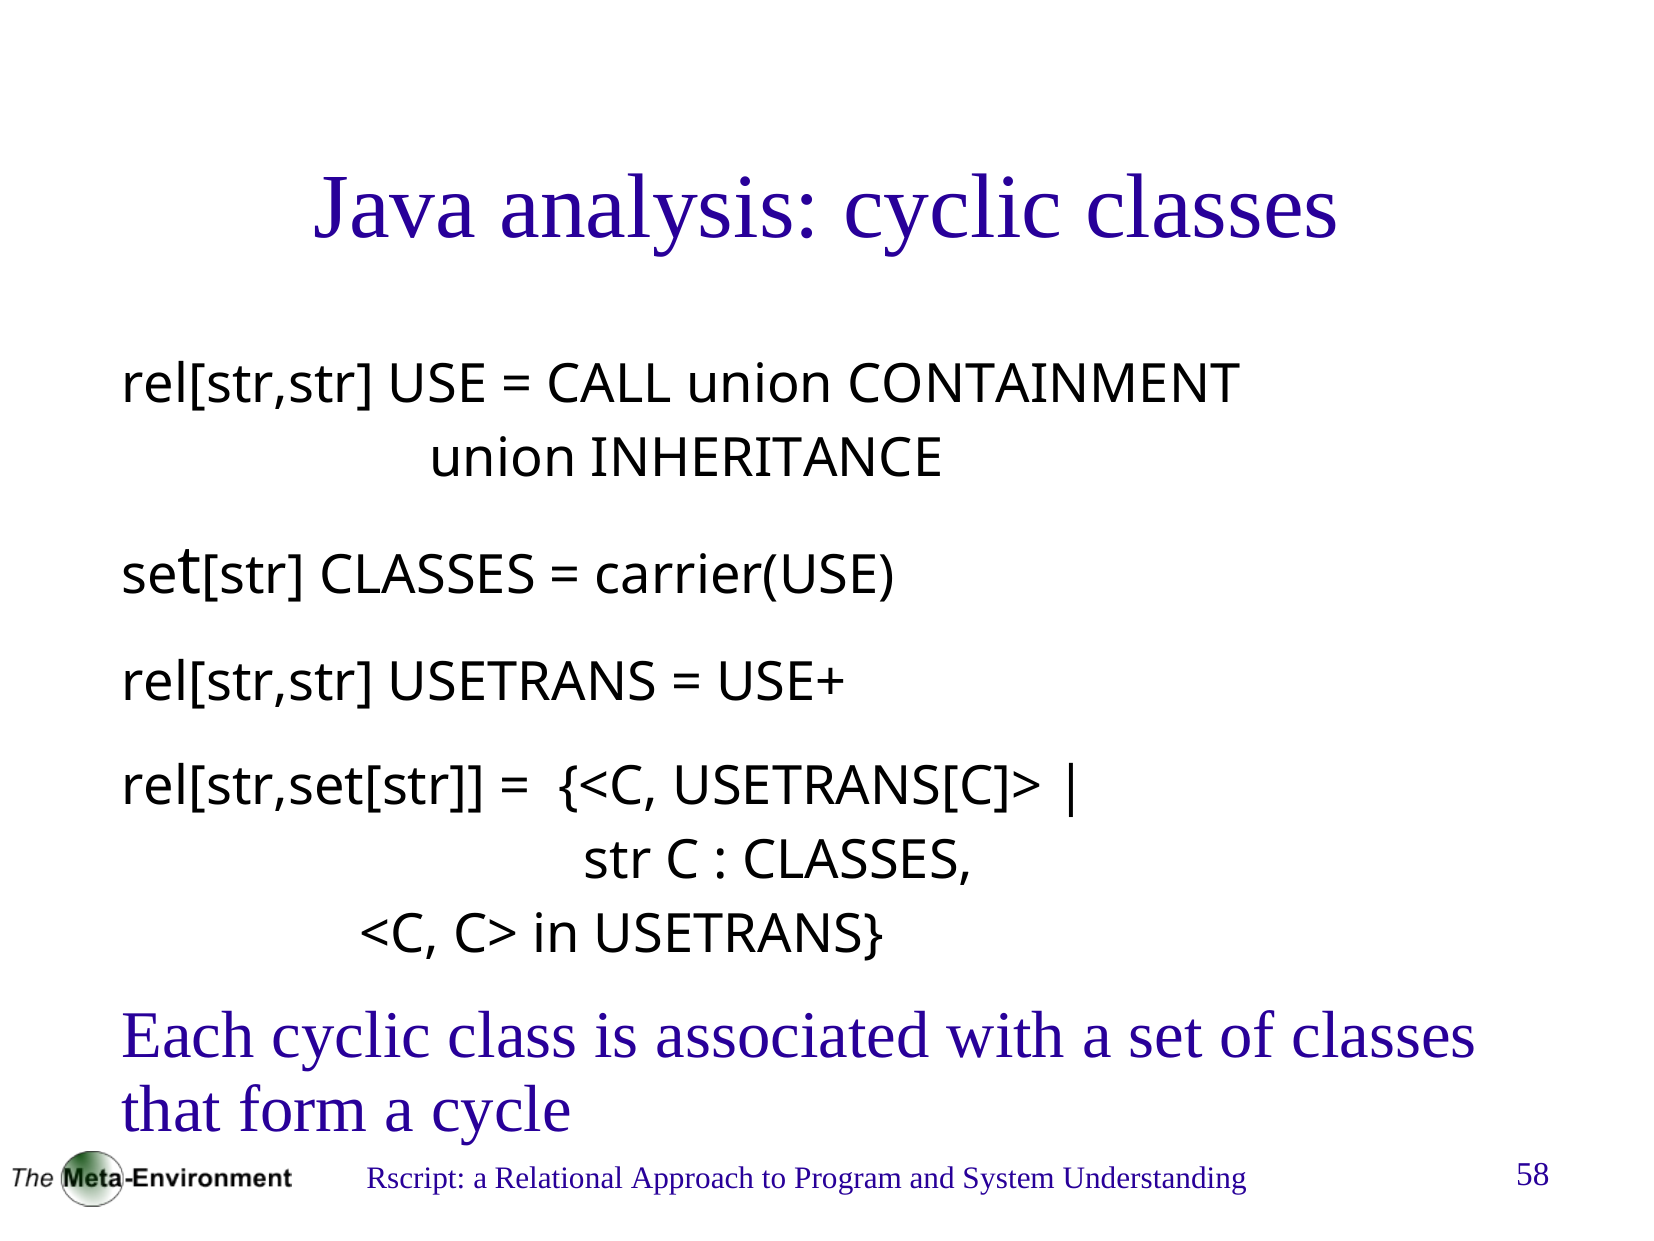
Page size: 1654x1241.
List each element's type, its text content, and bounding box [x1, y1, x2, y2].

list rel[str,str] USE = CALL union CONTAINMENT union INHERITANCE set[str] CLASSES = carrier(USE) rel[str,str] USETRANS = USE+ rel[str,set[str]] = {<C, USETRANS[C]> | str C : CLASSES, <C, C> in USETRANS} Each cyclic class is associated with a set of classes that form a cycle [121, 344, 1534, 1158]
picture [12, 1151, 292, 1207]
title Java analysis: cyclic classes [121, 102, 1534, 311]
